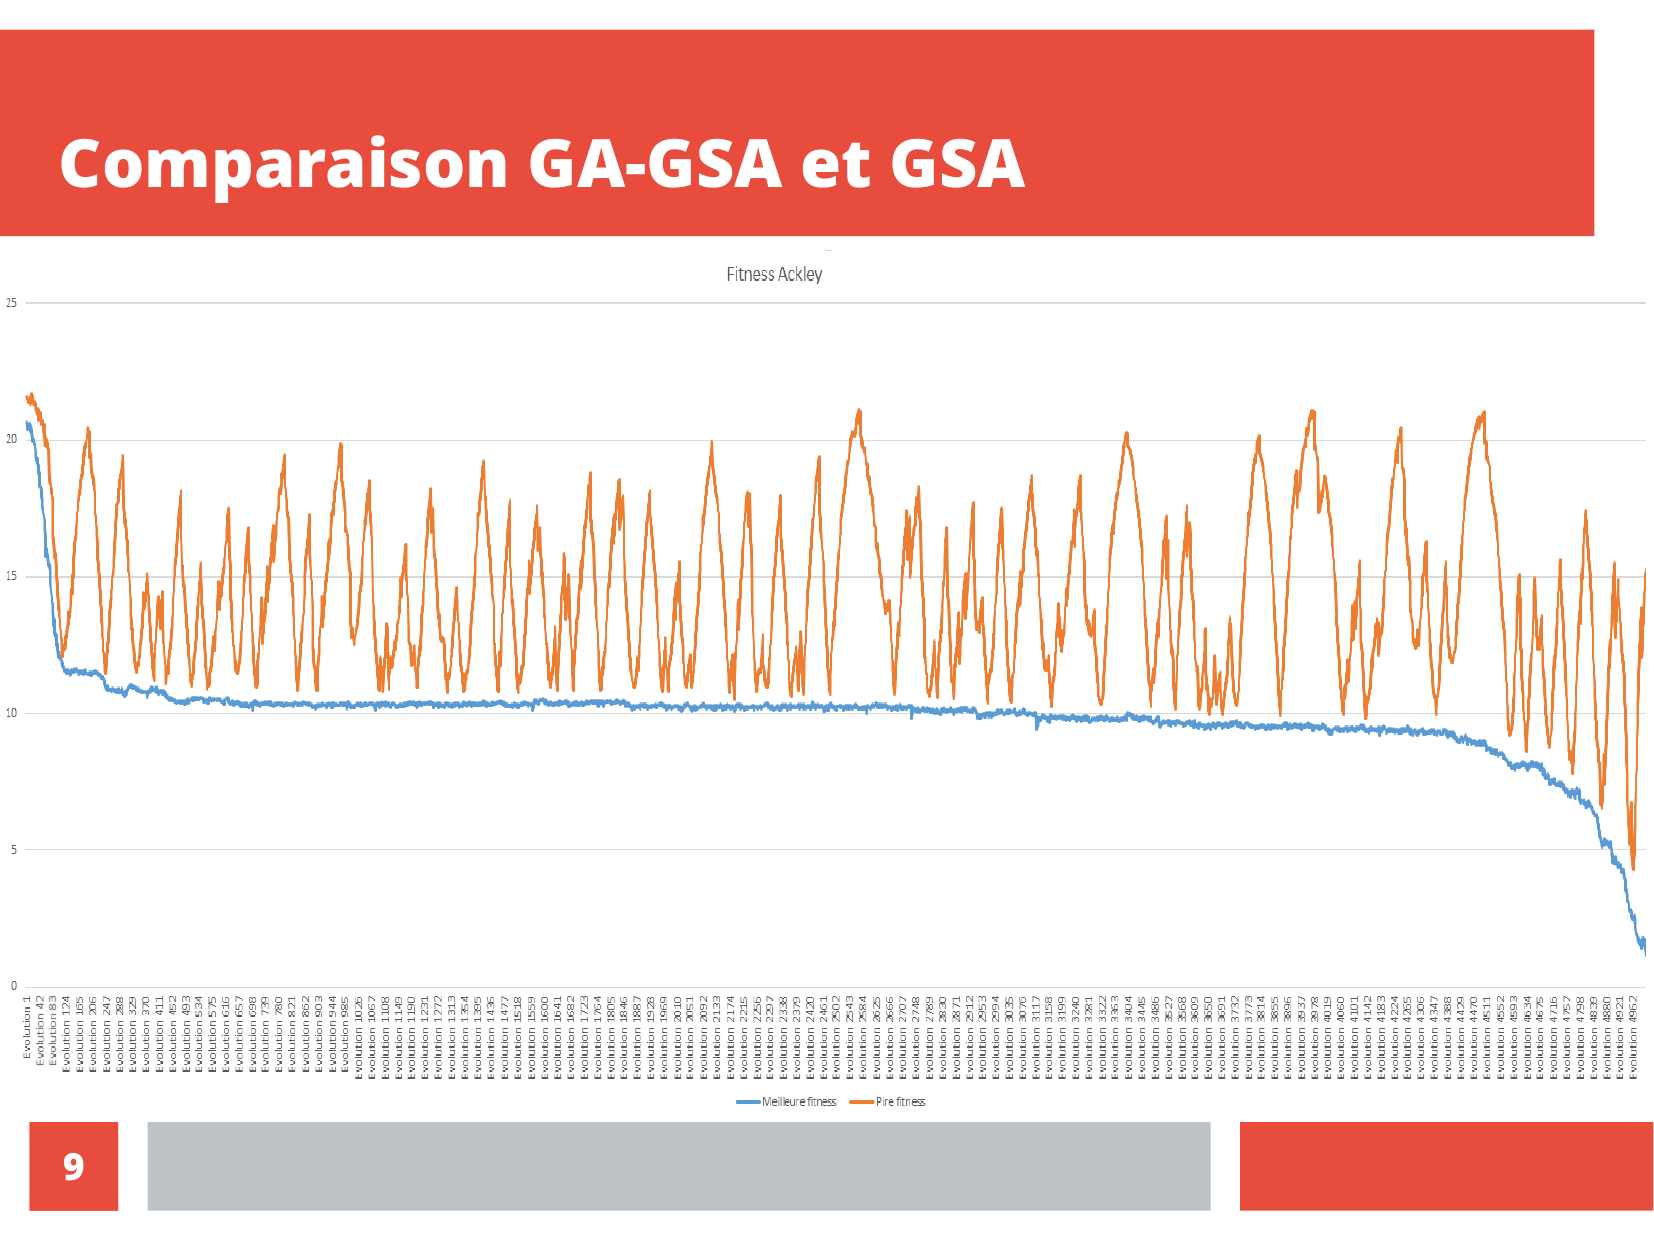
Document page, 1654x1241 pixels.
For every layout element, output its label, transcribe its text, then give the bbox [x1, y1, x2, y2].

picture [0, 249, 1654, 1118]
title Comparaison GA-GSA et GSA [59, 59, 1595, 207]
